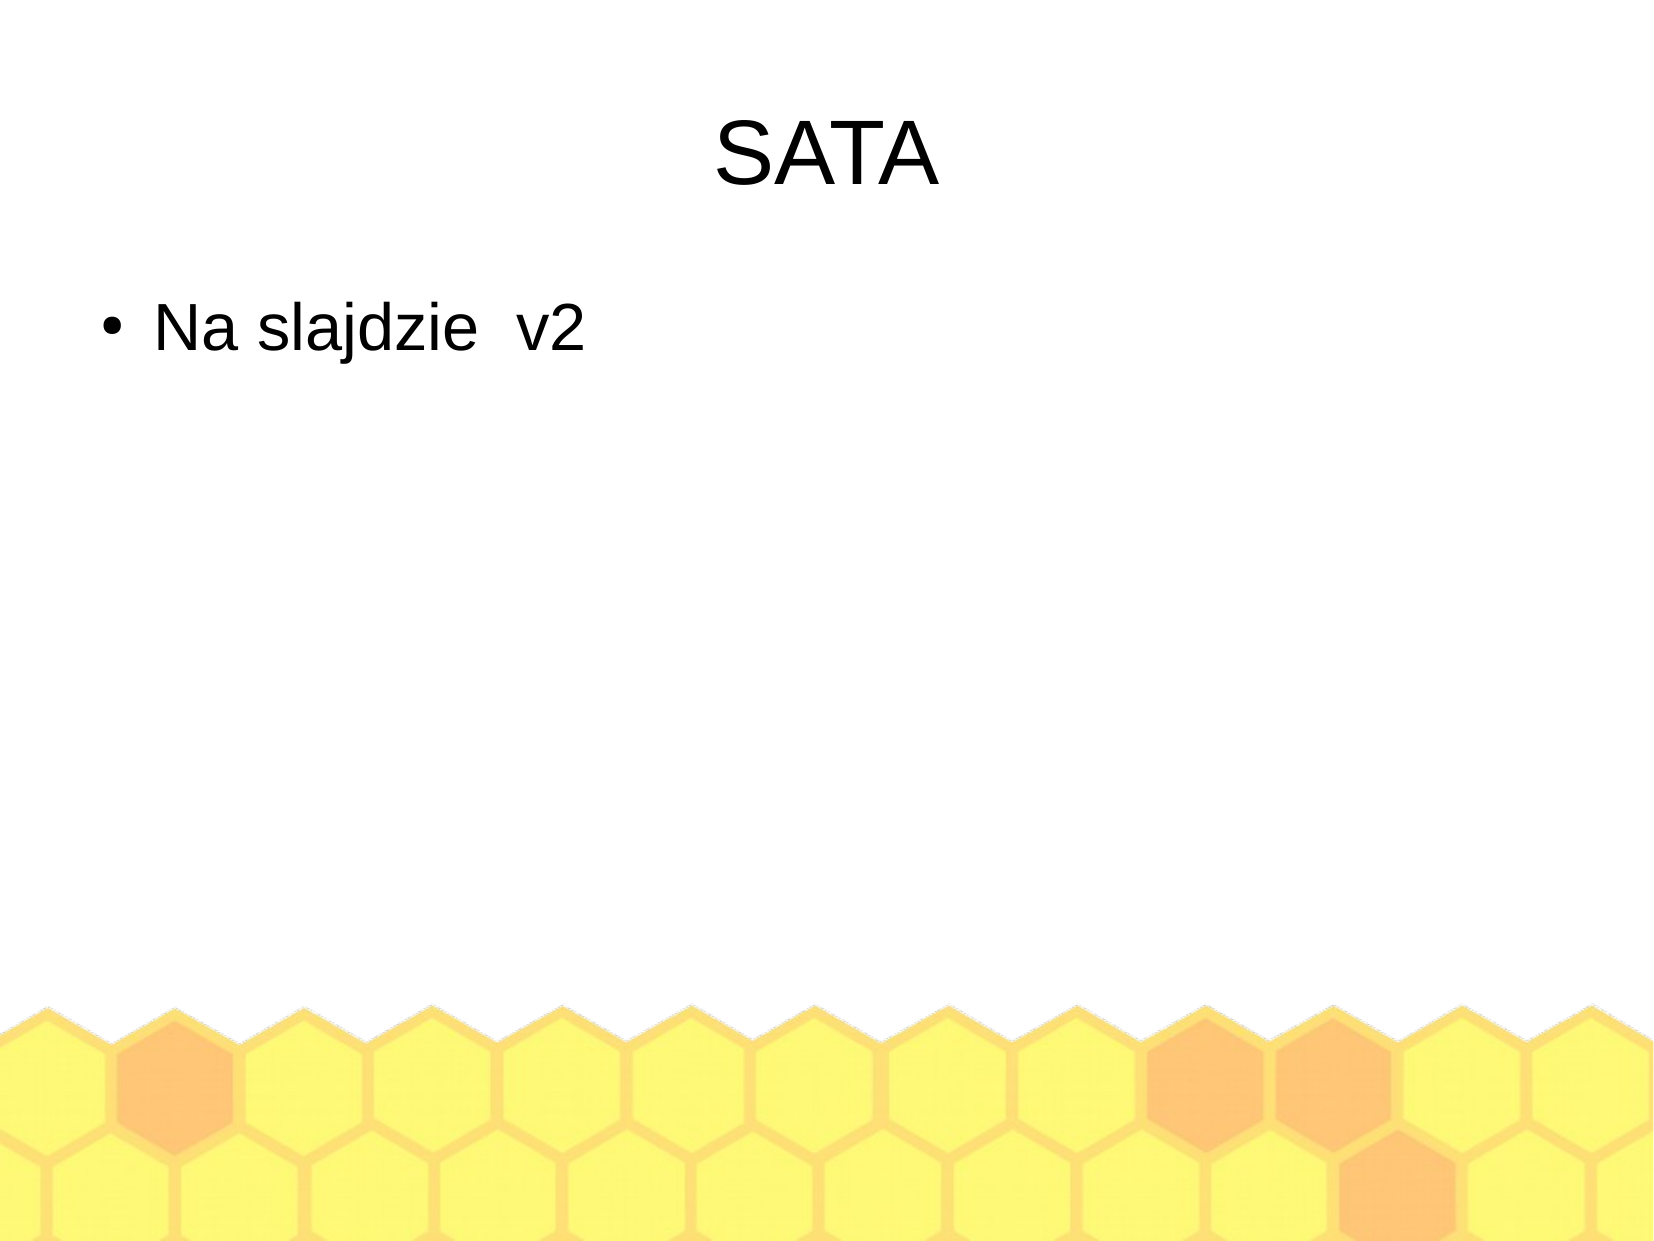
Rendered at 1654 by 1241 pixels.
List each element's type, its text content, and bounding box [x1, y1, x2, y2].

list Na slajdzie v2 [82, 290, 1571, 1010]
picture [0, 1001, 1654, 1241]
title SATA [82, 49, 1571, 257]
